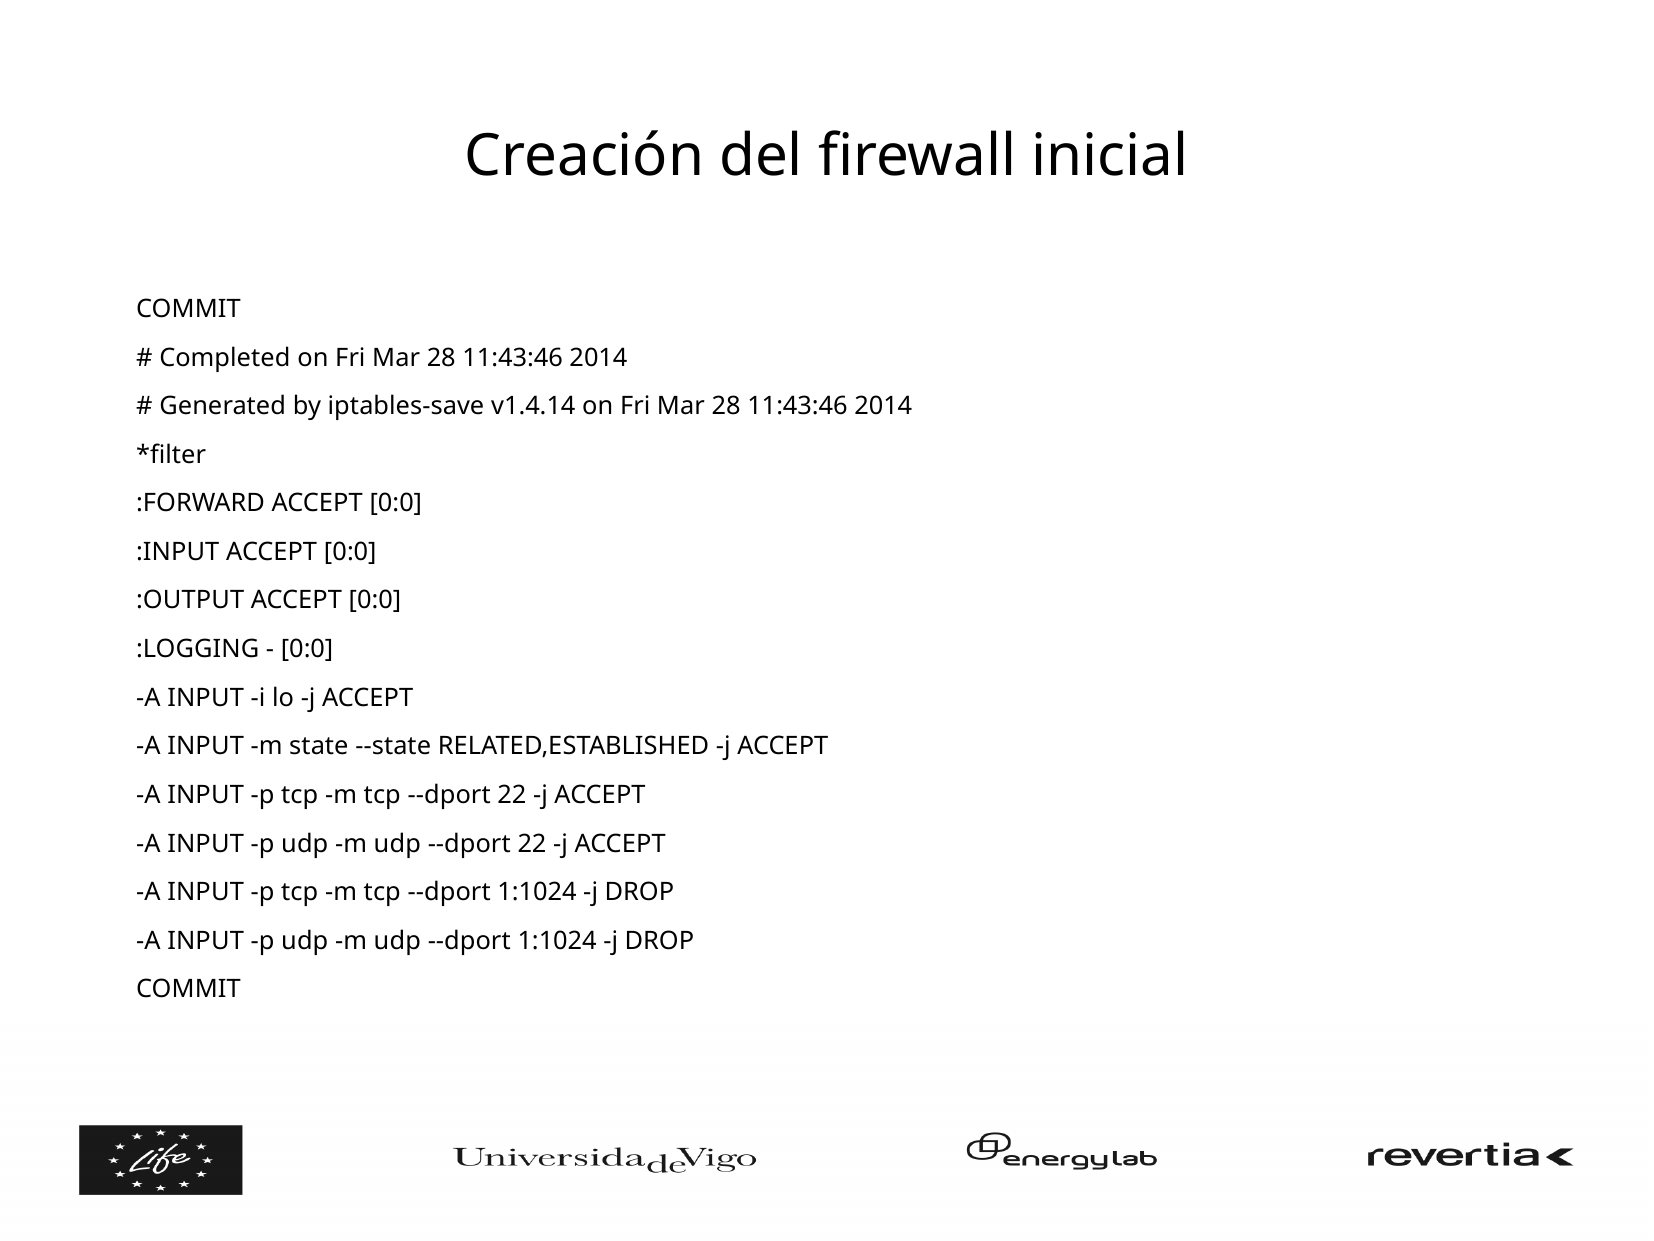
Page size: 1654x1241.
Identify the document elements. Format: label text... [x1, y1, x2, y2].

picture [0, 1009, 1654, 1241]
title Creación del firewall inicial [82, 49, 1571, 257]
list COMMIT # Completed on Fri Mar 28 11:43:46 2014 # Generated by iptables-save v1.4.14 on Fri Mar 28 11:43:46 2014 *filter :FORWARD ACCEPT [0:0] :INPUT ACCEPT [0:0] :OUTPUT ACCEPT [0:0] :LOGGING - [0:0] -A INPUT -i lo -j ACCEPT -A INPUT -m state --state RELATED,ESTABLISHED -j ACCEPT -A INPUT -p tcp -m tcp --dport 22 -j ACCEPT -A INPUT -p udp -m udp --dport 22 -j ACCEPT -A INPUT -p tcp -m tcp --dport 1:1024 -j DROP -A INPUT -p udp -m udp --dport 1:1024 -j DROP COMMIT [82, 290, 1571, 1010]
